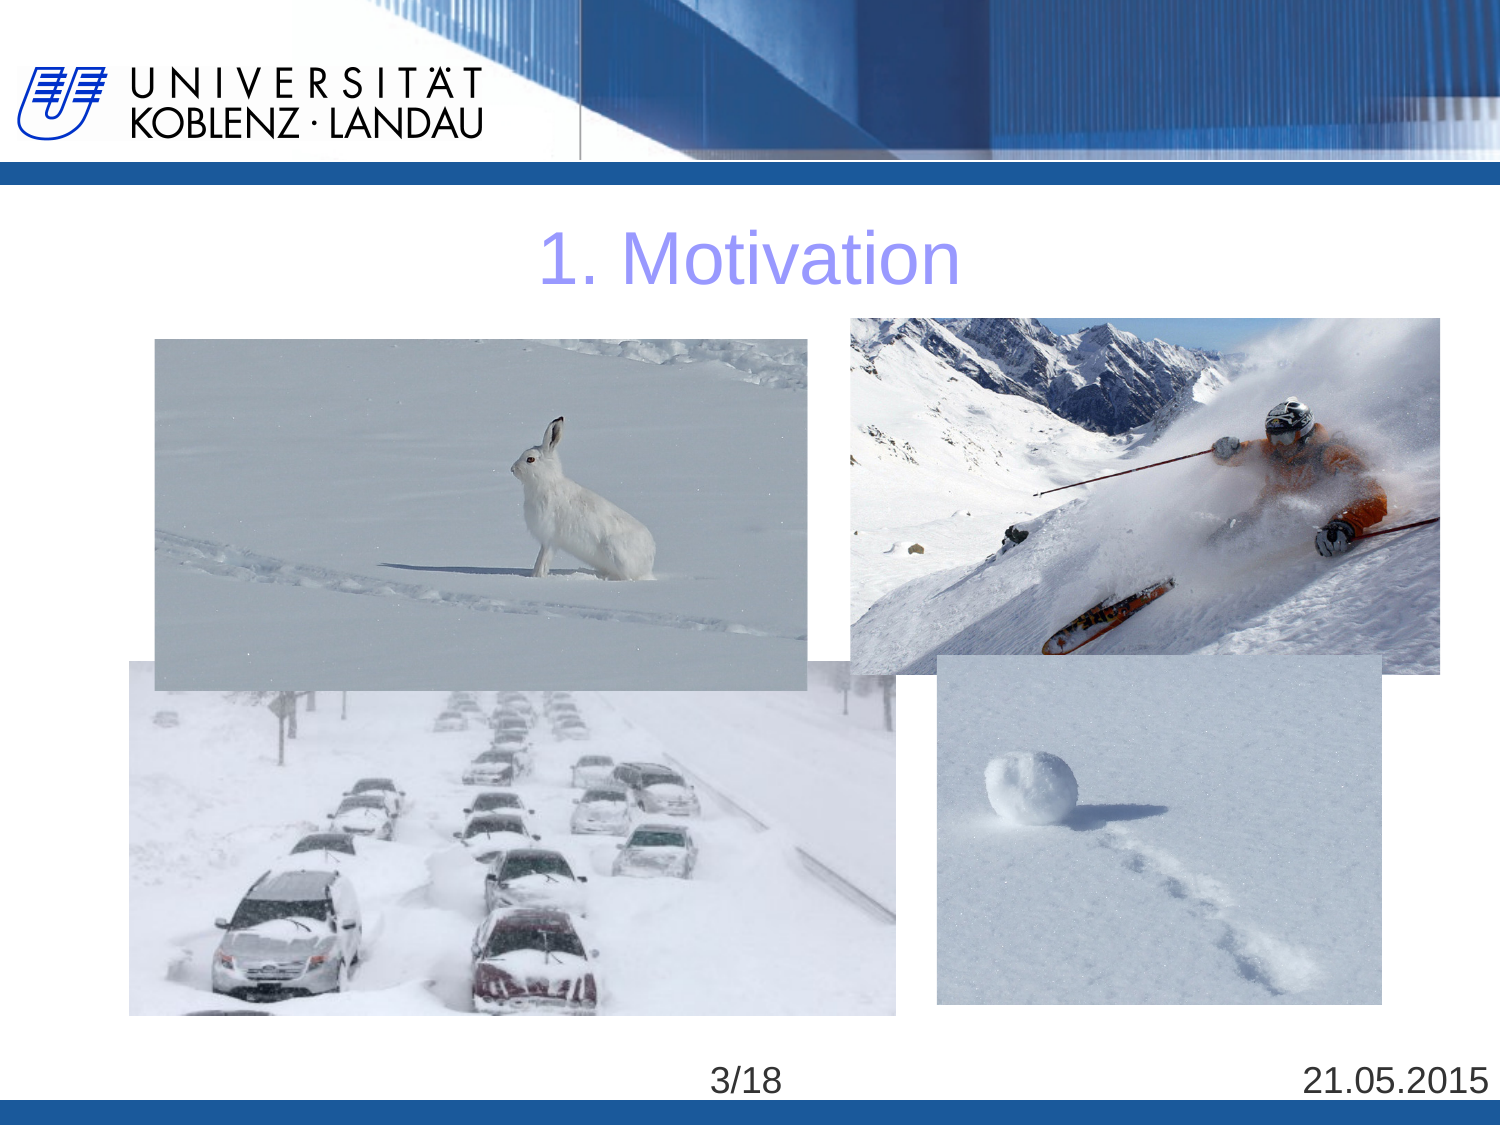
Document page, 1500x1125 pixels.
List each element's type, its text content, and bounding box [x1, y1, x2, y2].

text_box <Nummer>/18 [622, 1048, 871, 1120]
title 1. Motivation [75, 160, 1426, 349]
picture [17, 0, 1500, 160]
text_box 21.05.2015 [1287, 1048, 1500, 1120]
picture [129, 318, 1441, 1016]
